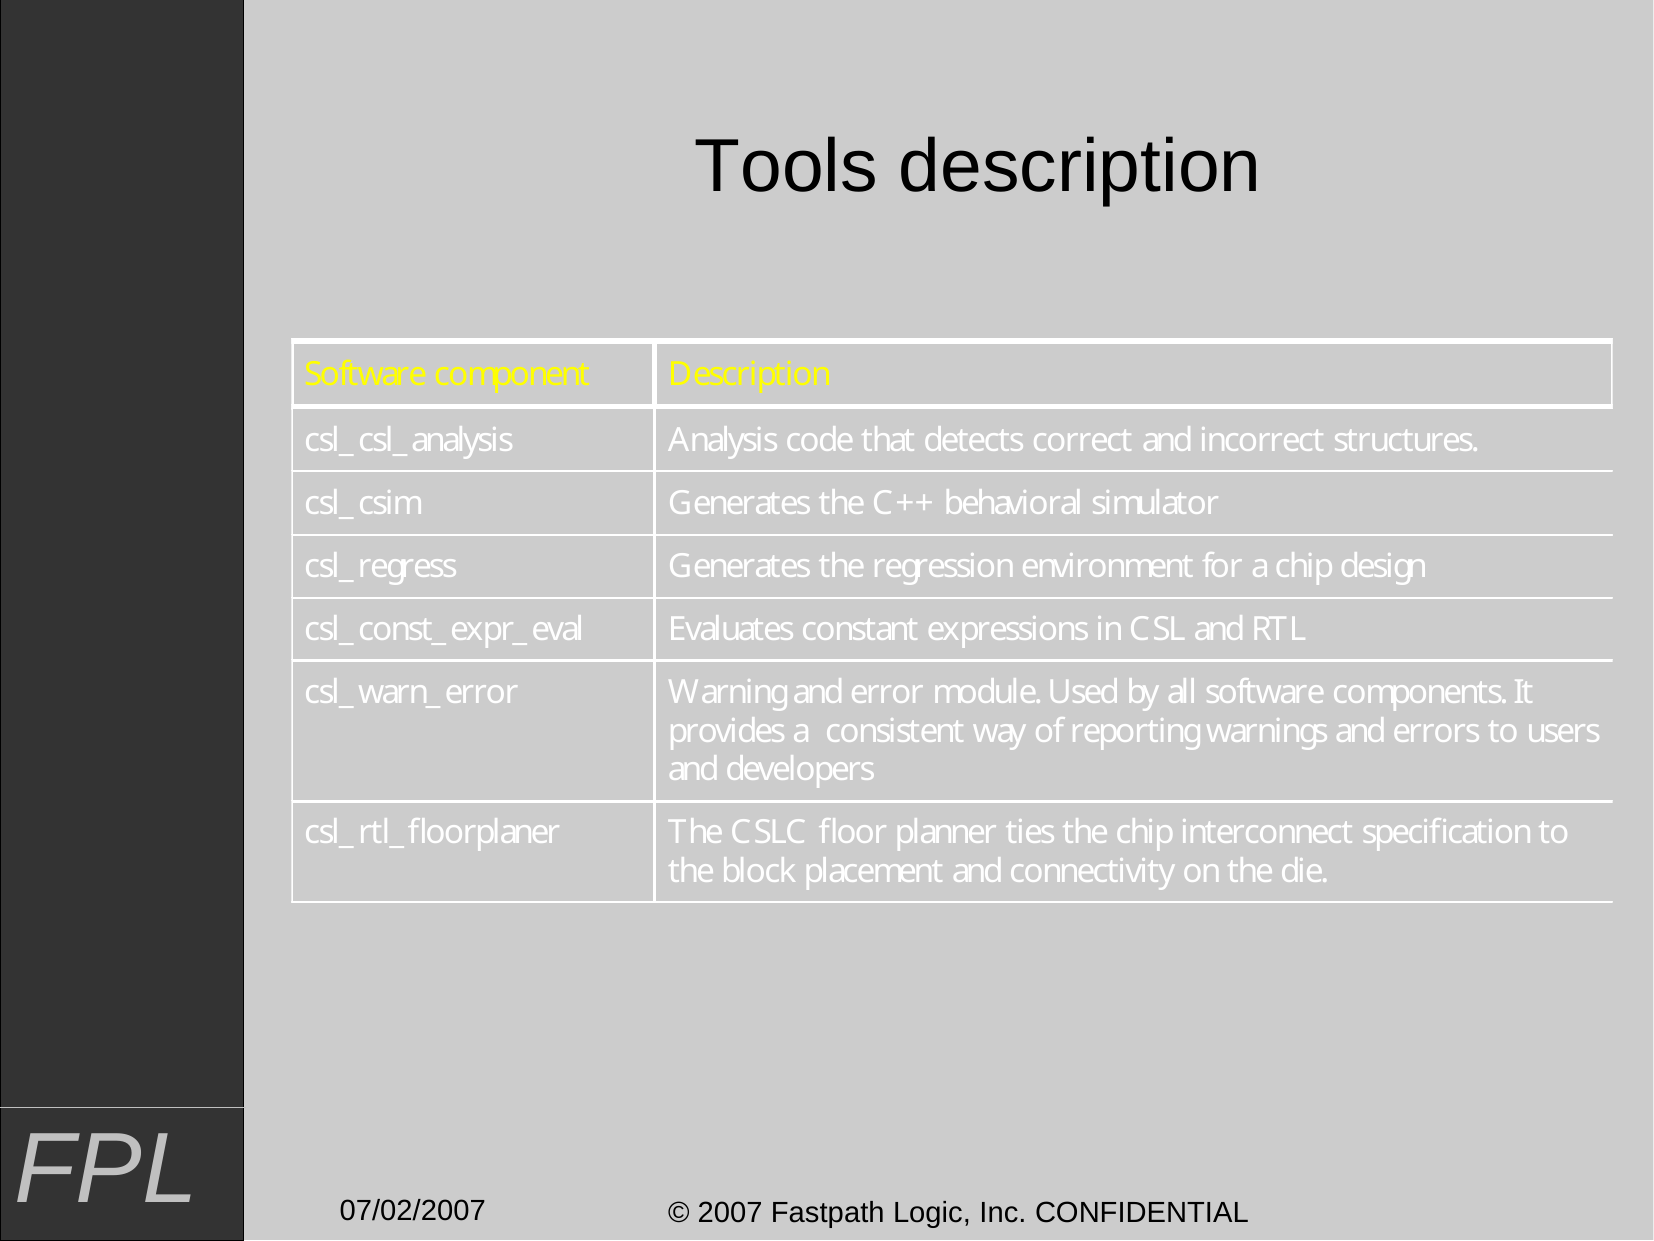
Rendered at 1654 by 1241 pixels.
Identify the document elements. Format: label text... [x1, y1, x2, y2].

title Tools description [427, 57, 1530, 274]
chart [291, 338, 1613, 1009]
